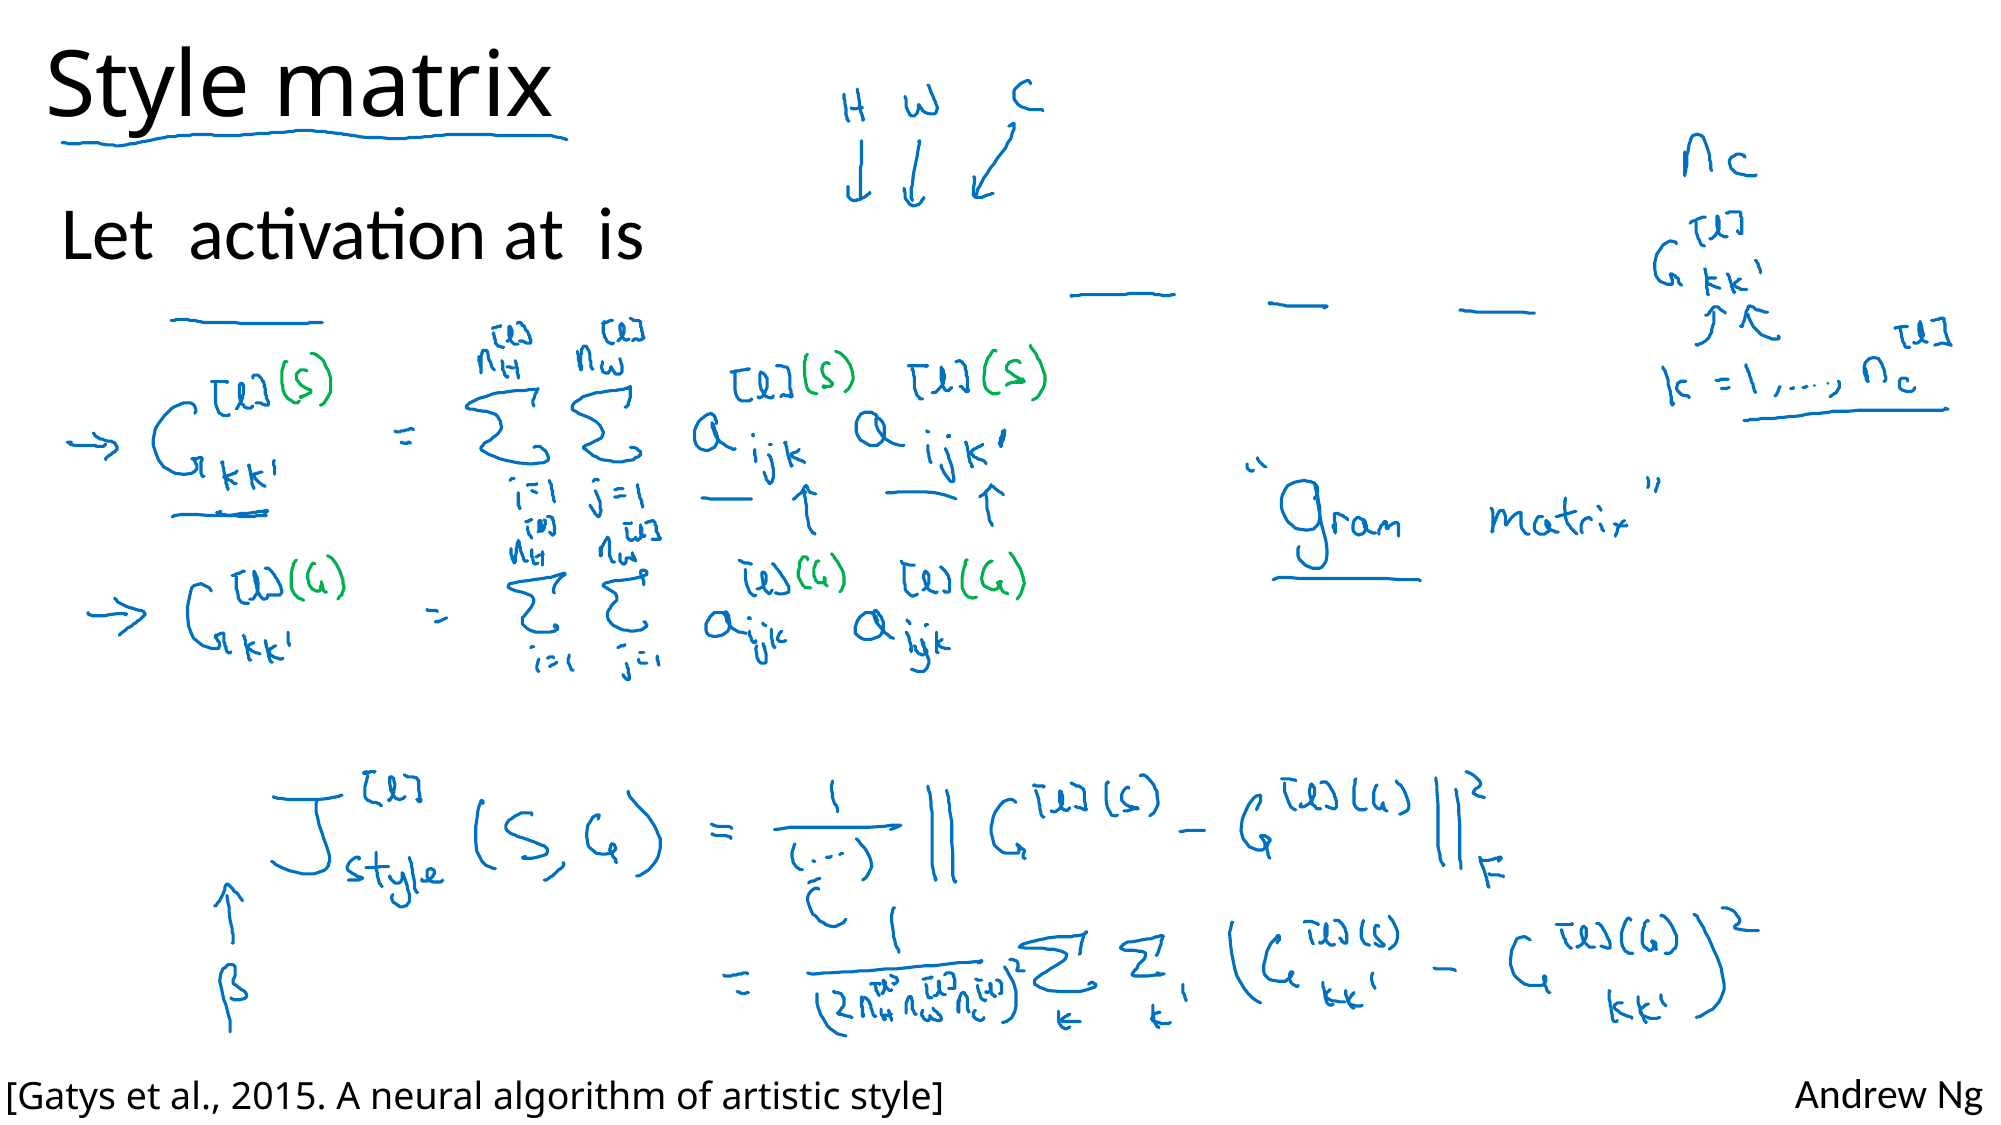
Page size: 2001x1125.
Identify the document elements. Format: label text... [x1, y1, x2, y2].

picture [58, 77, 1957, 1041]
text_box [Gatys et al., 2015. A neural algorithm of artistic style] [0, 1064, 989, 1125]
title Style matrix [30, 29, 2000, 248]
